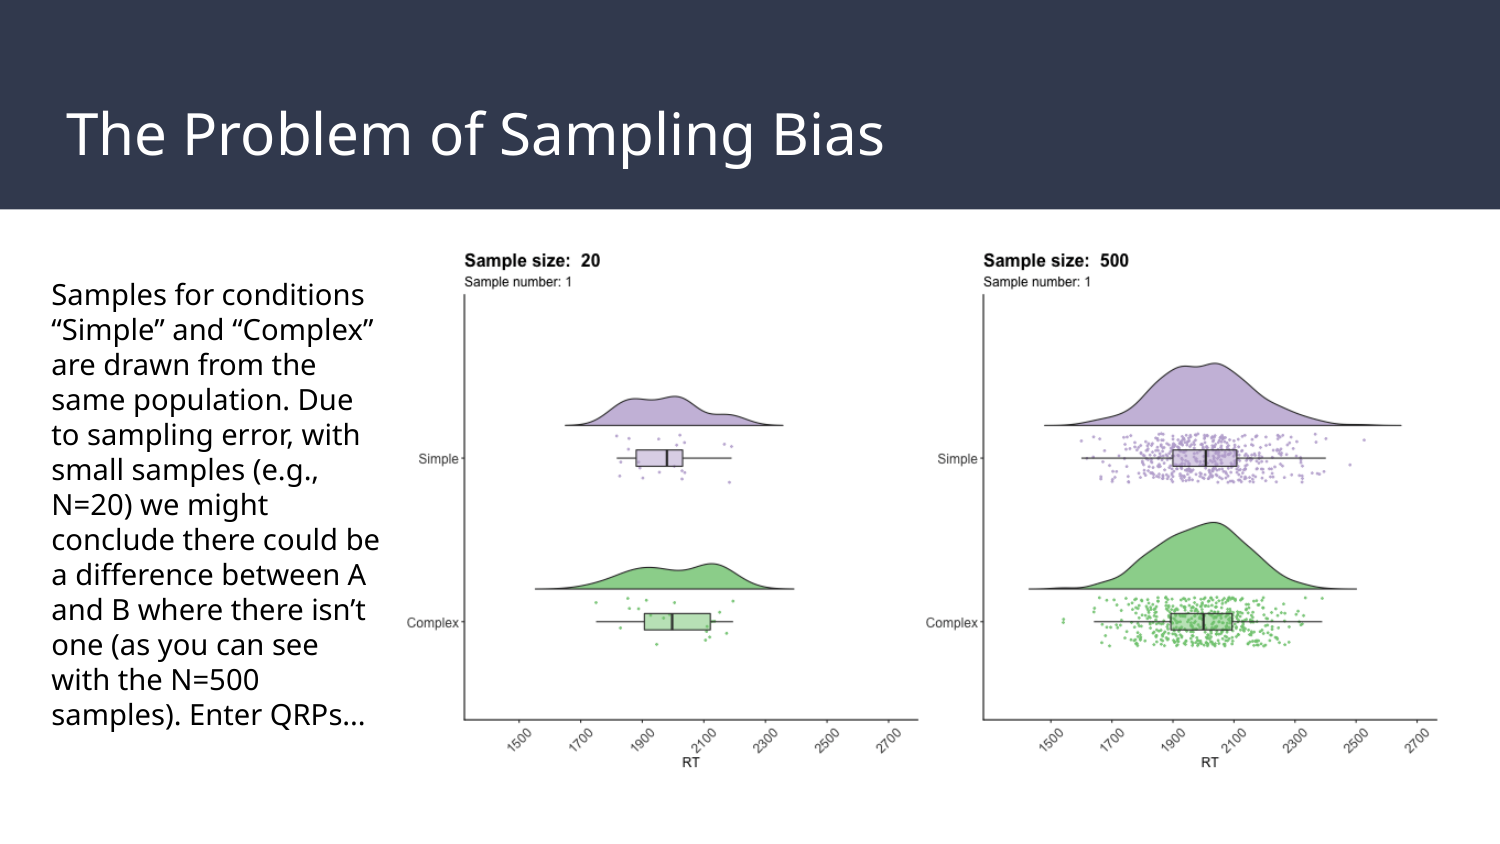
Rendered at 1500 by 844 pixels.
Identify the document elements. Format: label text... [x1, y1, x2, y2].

picture [395, 248, 1443, 776]
text_box Samples for conditions “Simple” and “Complex” are drawn from the same population. Due to sampling error, with small samples (e.g., N=20) we might conclude there could be a difference between A and B where there isn’t one (as you can see with the N=500 samples). Enter QRPs... [36, 261, 396, 753]
title The Problem of Sampling Bias [51, 82, 1449, 185]
